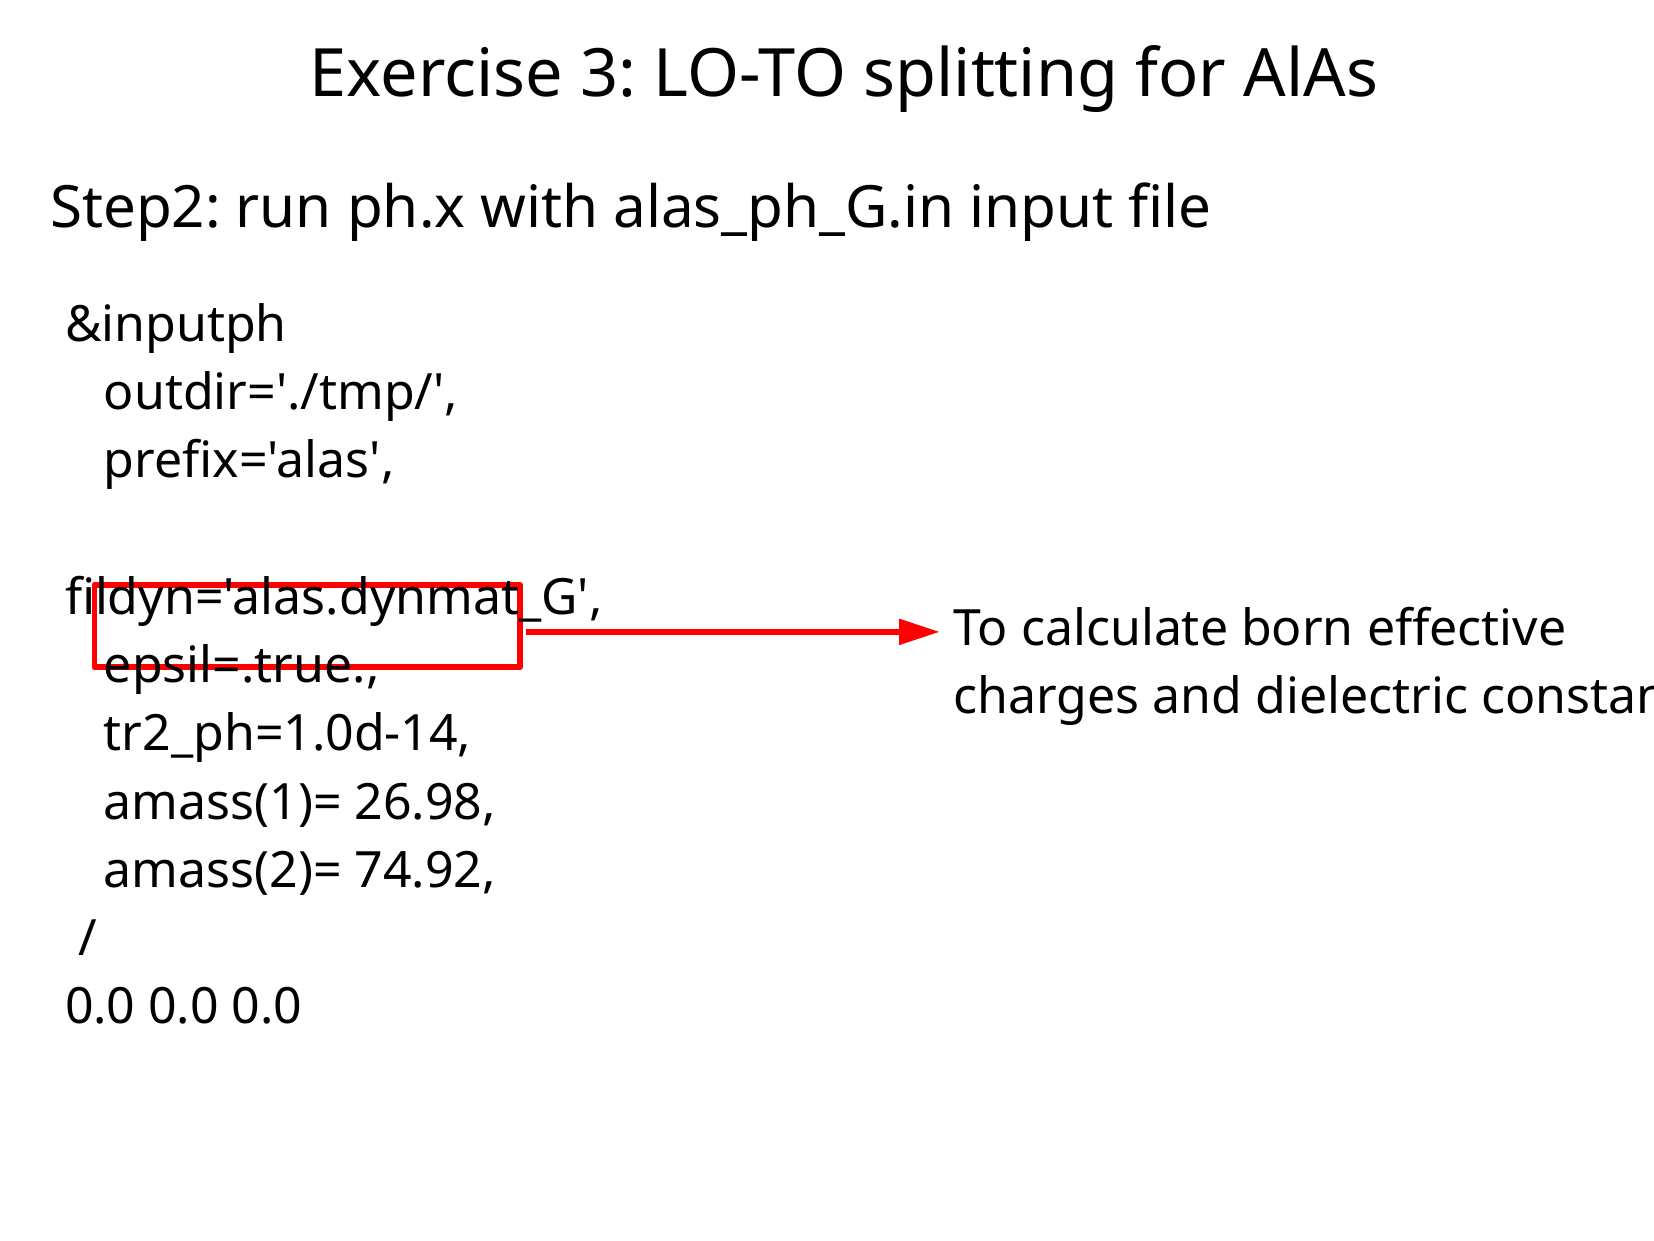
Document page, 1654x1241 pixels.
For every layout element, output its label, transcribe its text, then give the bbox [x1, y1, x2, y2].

text_box &inputph outdir='./tmp/', prefix='alas', fildyn='alas.dynmat_G', epsil=.true., tr2_ph=1.0d-14, amass(1)= 26.98, amass(2)= 74.92, / 0.0 0.0 0.0 [50, 280, 641, 1028]
text_box To calculate born effective charges and dielectric constant [938, 584, 1613, 746]
text_box Step2: run ph.x with alas_ph_G.in input file [50, 165, 1630, 272]
title Exercise 3: LO-TO splitting for AlAs [35, 0, 1654, 174]
